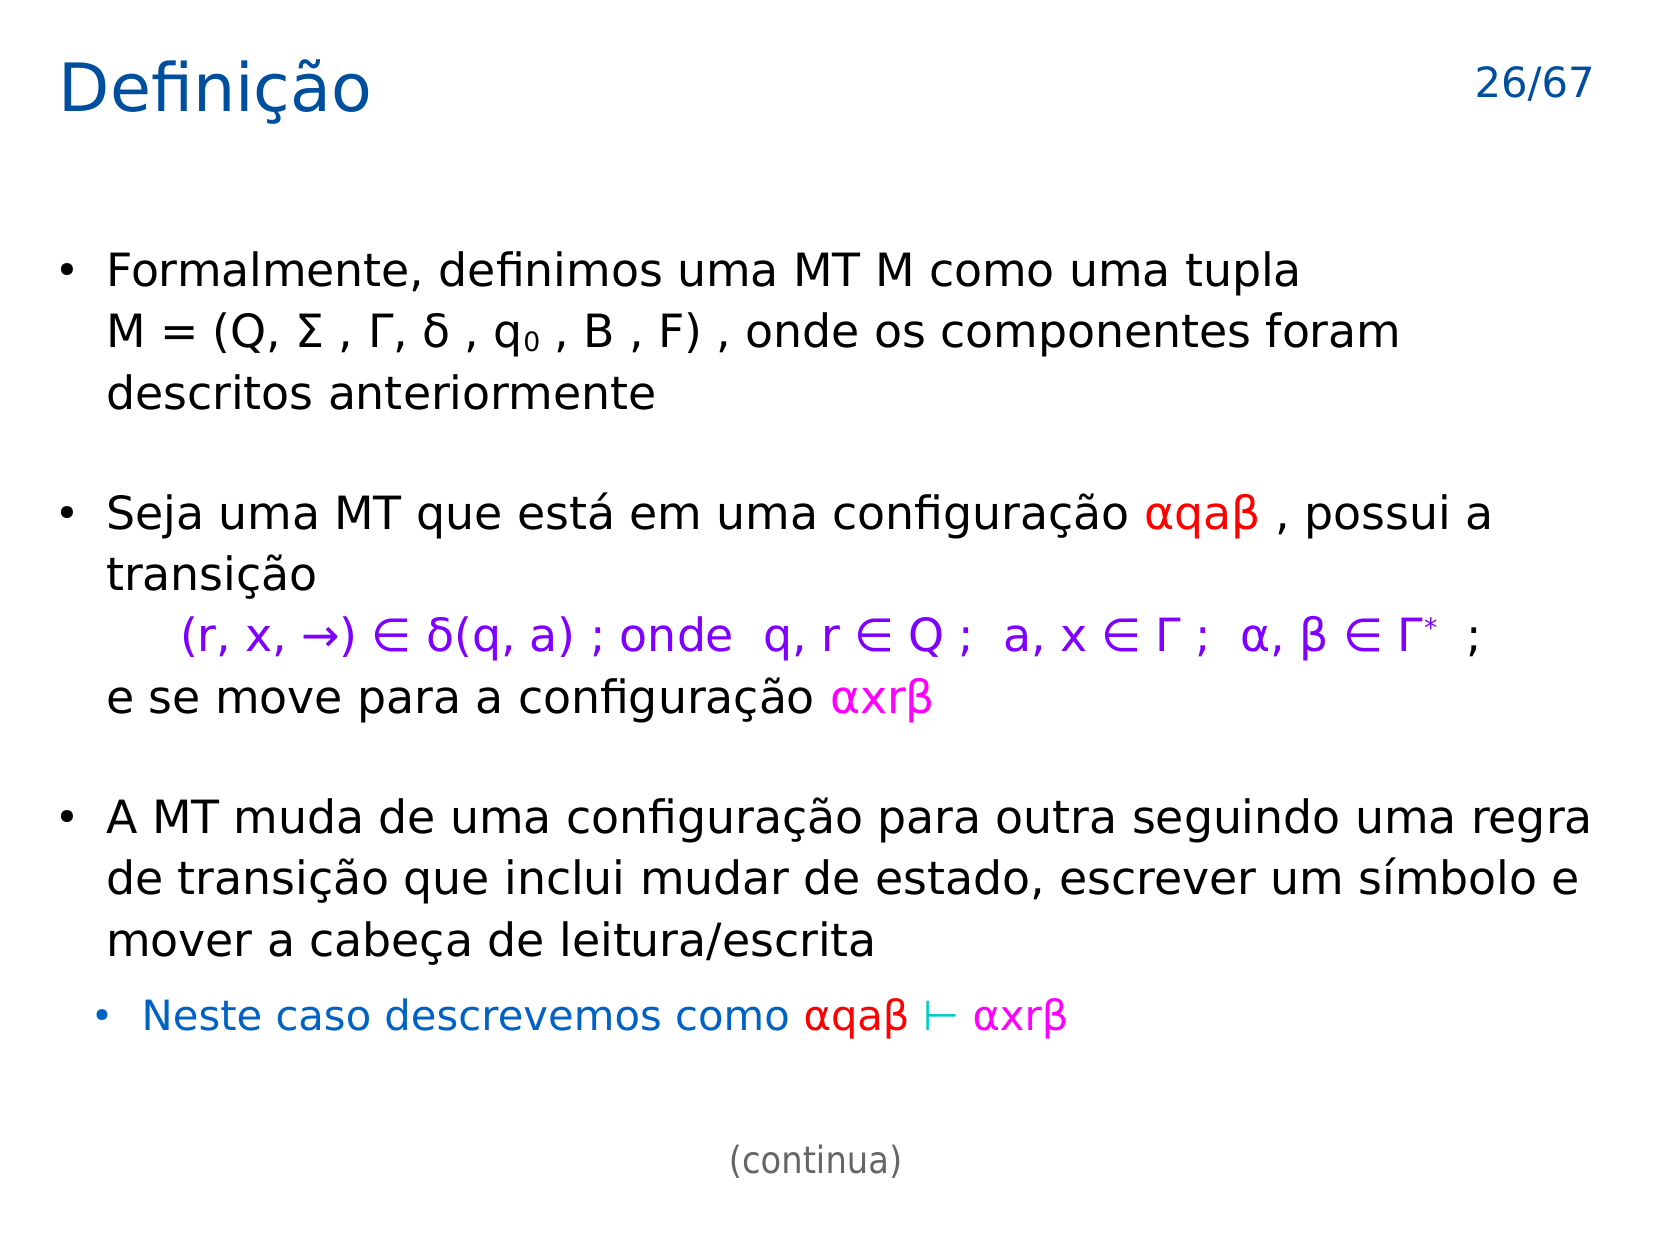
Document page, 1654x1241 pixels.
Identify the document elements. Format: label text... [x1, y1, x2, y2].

list Formalmente, definimos uma MT M como uma tupla M = (Q, Σ , Γ, δ , q0 , B , F) , onde os componentes foram descritos anteriormente Seja uma MT que está em uma configuração αqaβ , possui a transição (r, x, →) ∈ δ(q, a) ; onde q, r ∈ Q ; a, x ∈ Γ ; α, β ∈ Γ* ; e se move para a configuração αxrβ A MT muda de uma configuração para outra seguindo uma regra de transição que inclui mudar de estado, escrever um símbolo e mover a cabeça de leitura/escrita Neste caso descrevemos como αqaβ ⊢ αxrβ [59, 236, 1595, 1211]
title Definição [59, 29, 1625, 148]
text_box (continua) [714, 1131, 918, 1190]
